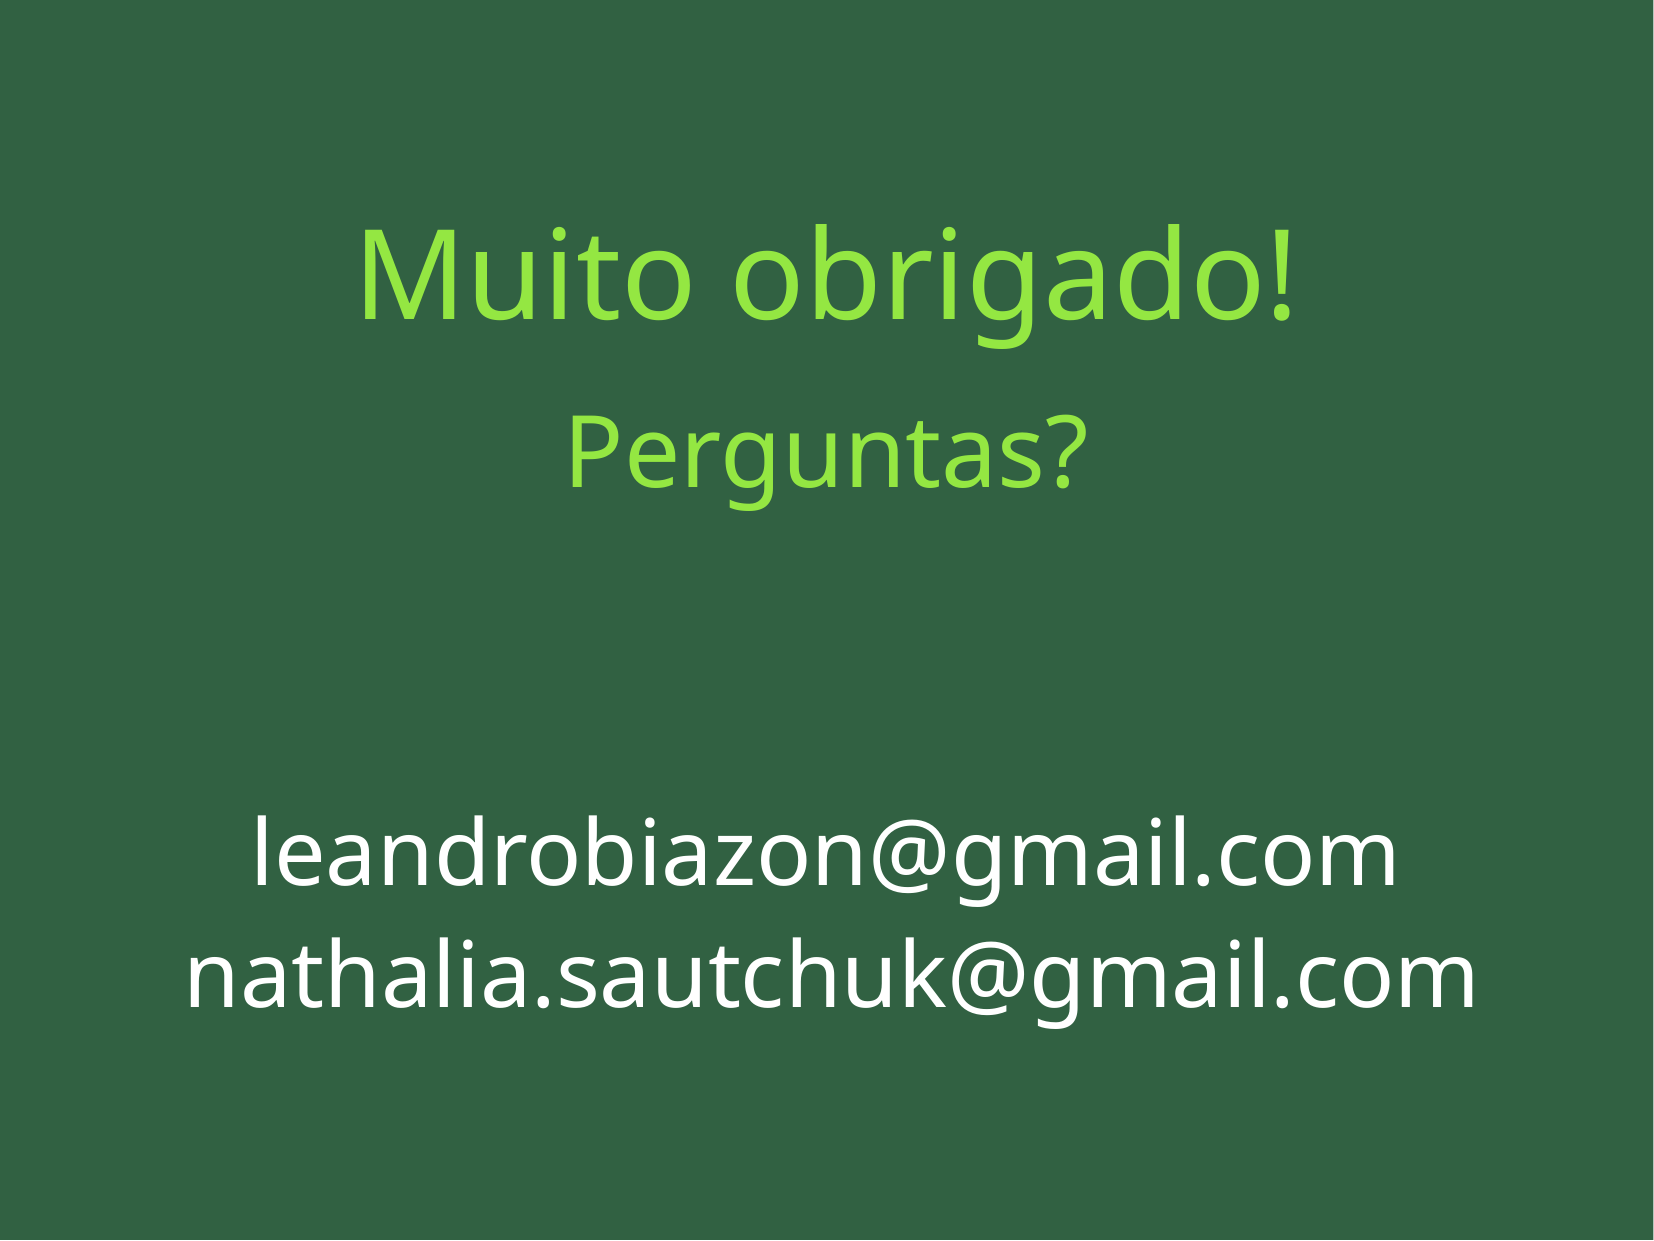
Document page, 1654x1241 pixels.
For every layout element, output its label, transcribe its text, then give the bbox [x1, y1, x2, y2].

title Muito obrigado! [82, 167, 1571, 344]
title Perguntas? [82, 344, 1571, 552]
title leandrobiazon@gmail.com [82, 746, 1571, 954]
title nathalia.sautchuk@gmail.com [88, 868, 1577, 1076]
